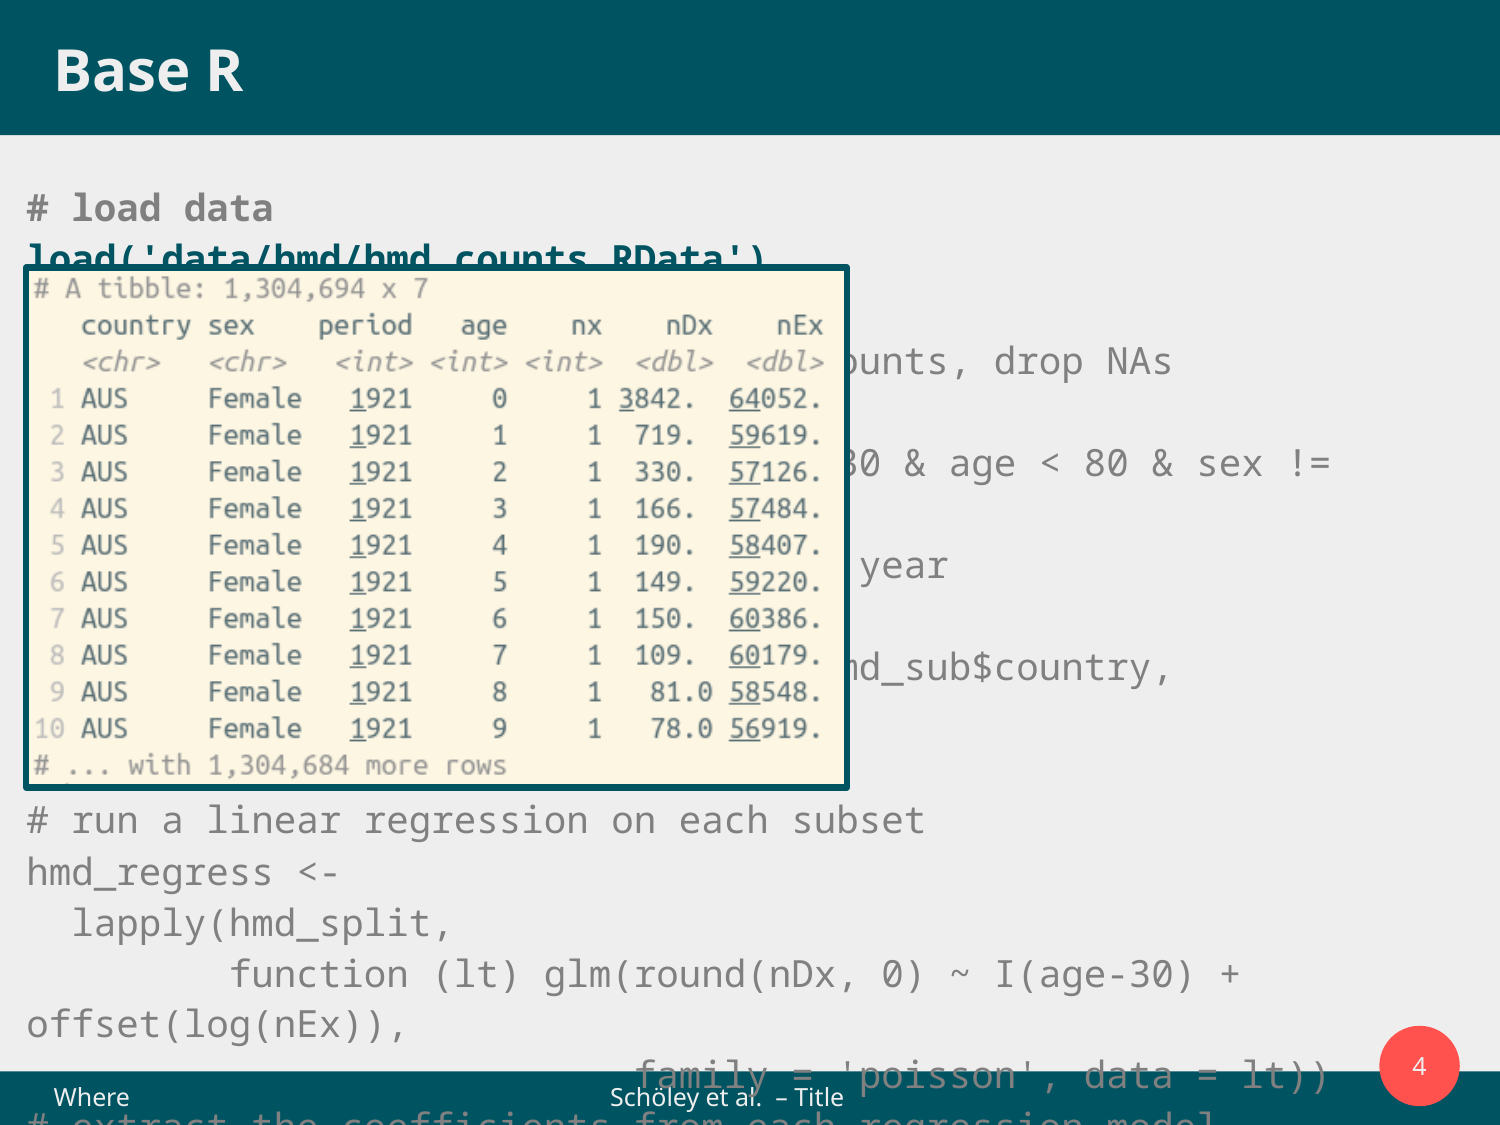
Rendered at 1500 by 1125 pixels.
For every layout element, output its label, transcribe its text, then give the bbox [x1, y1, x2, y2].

title Base R [53, 0, 1447, 141]
picture [29, 270, 844, 785]
text_box # load data load('data/hmd/hmd_counts.RData') # select ages 30 to 80, drop total counts, drop NAs hmd_sub <- na.omit(subset(hmd_counts, age >= 30 & age < 80 & sex != 'Total')) # split the data by sex, country and year hmd_split <- split(hmd_sub, list(hmd_sub$sex, hmd_sub$country, hmd_sub$period), drop = TRUE) # run a linear regression on each subset hmd_regress <- lapply(hmd_split, function (lt) glm(round(nDx, 0) ~ I(age-30) + offset(log(nEx)), family = 'poisson', data = lt)) # extract the coefficients from each regression model hmd_coef <- t(sapply(hmd_regress, coef)) # plot a versus b coefficients plot(x = hmd_coef[,1], y = hmd_coef[,2], main = 'Gompertz correlation', xlab = 'a', ylab = 'b') [11, 174, 1489, 1020]
